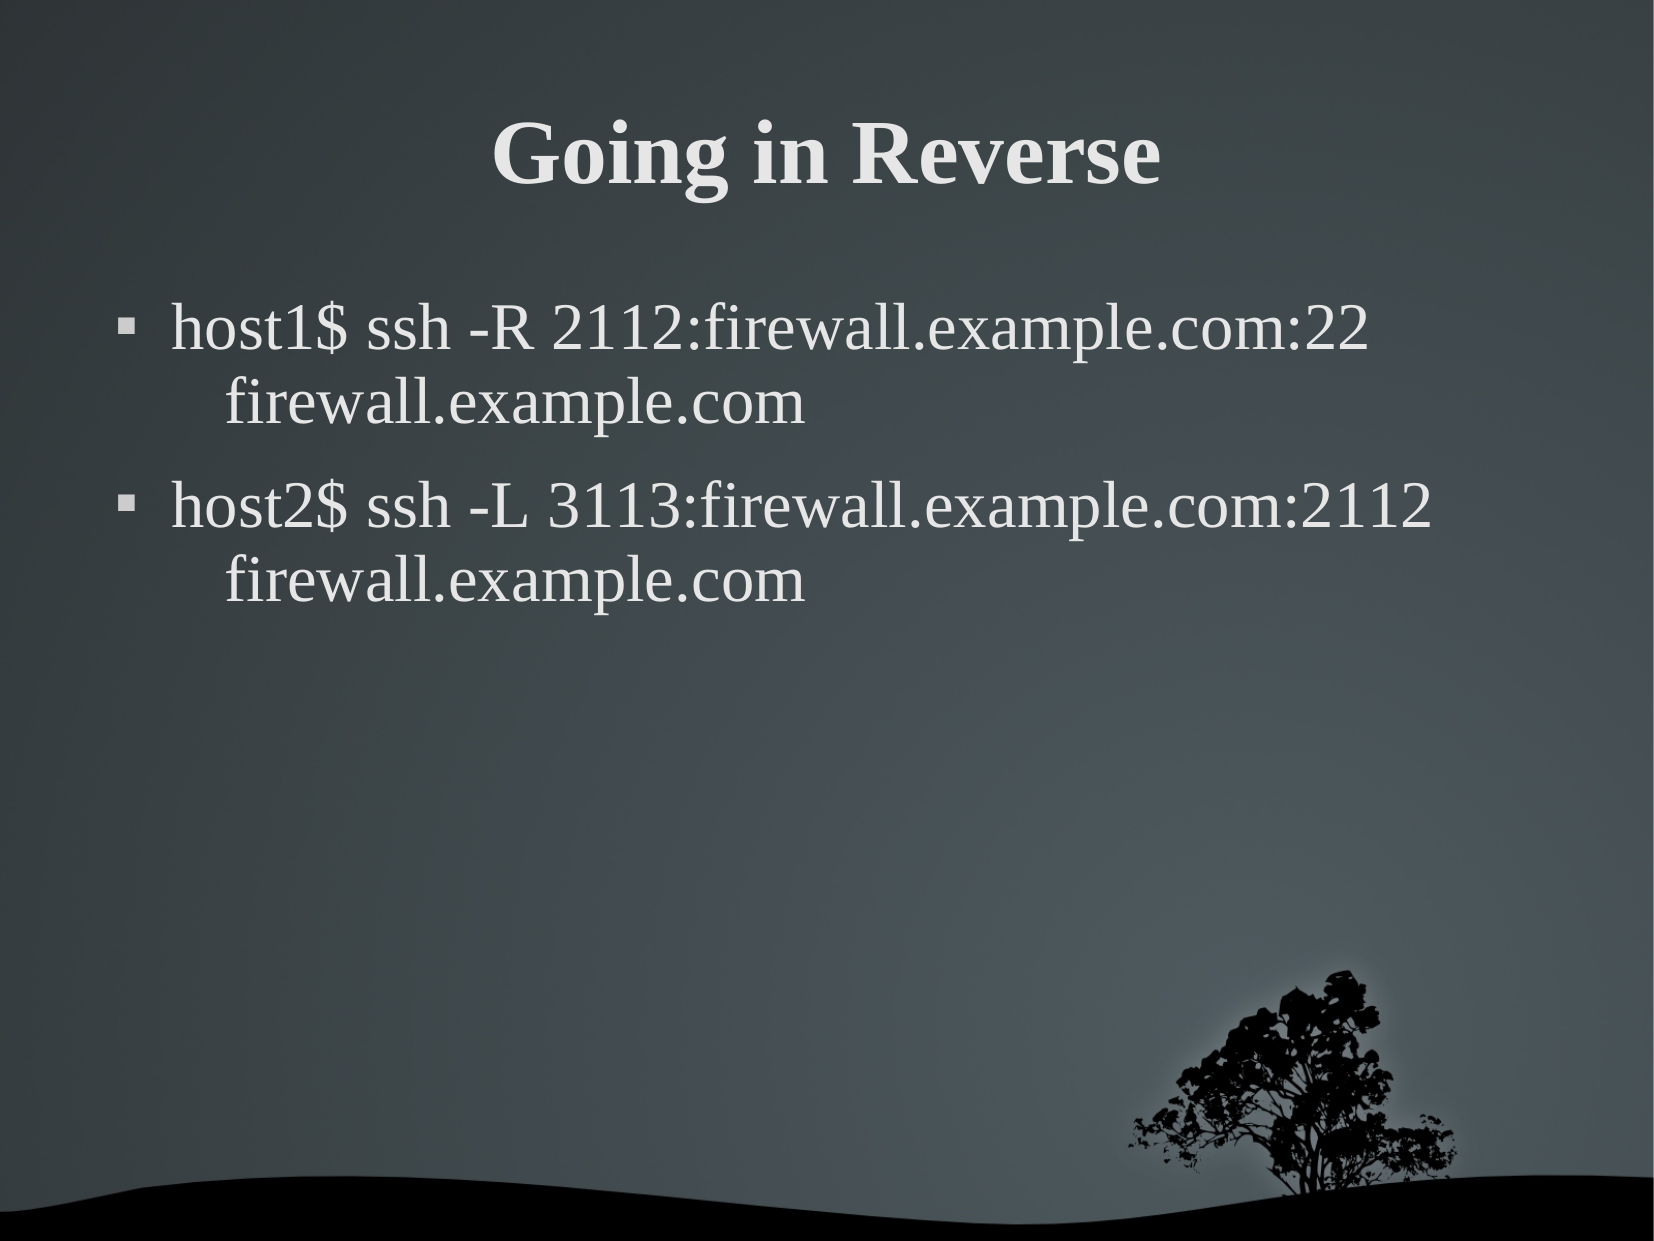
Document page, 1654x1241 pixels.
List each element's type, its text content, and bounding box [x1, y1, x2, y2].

title Going in Reverse [82, 49, 1571, 257]
picture [0, 0, 1654, 1241]
list host1$ ssh -R 2112:firewall.example.com:22 firewall.example.com host2$ ssh -L 3113:firewall.example.com:2112 firewall.example.com [82, 290, 1571, 1109]
